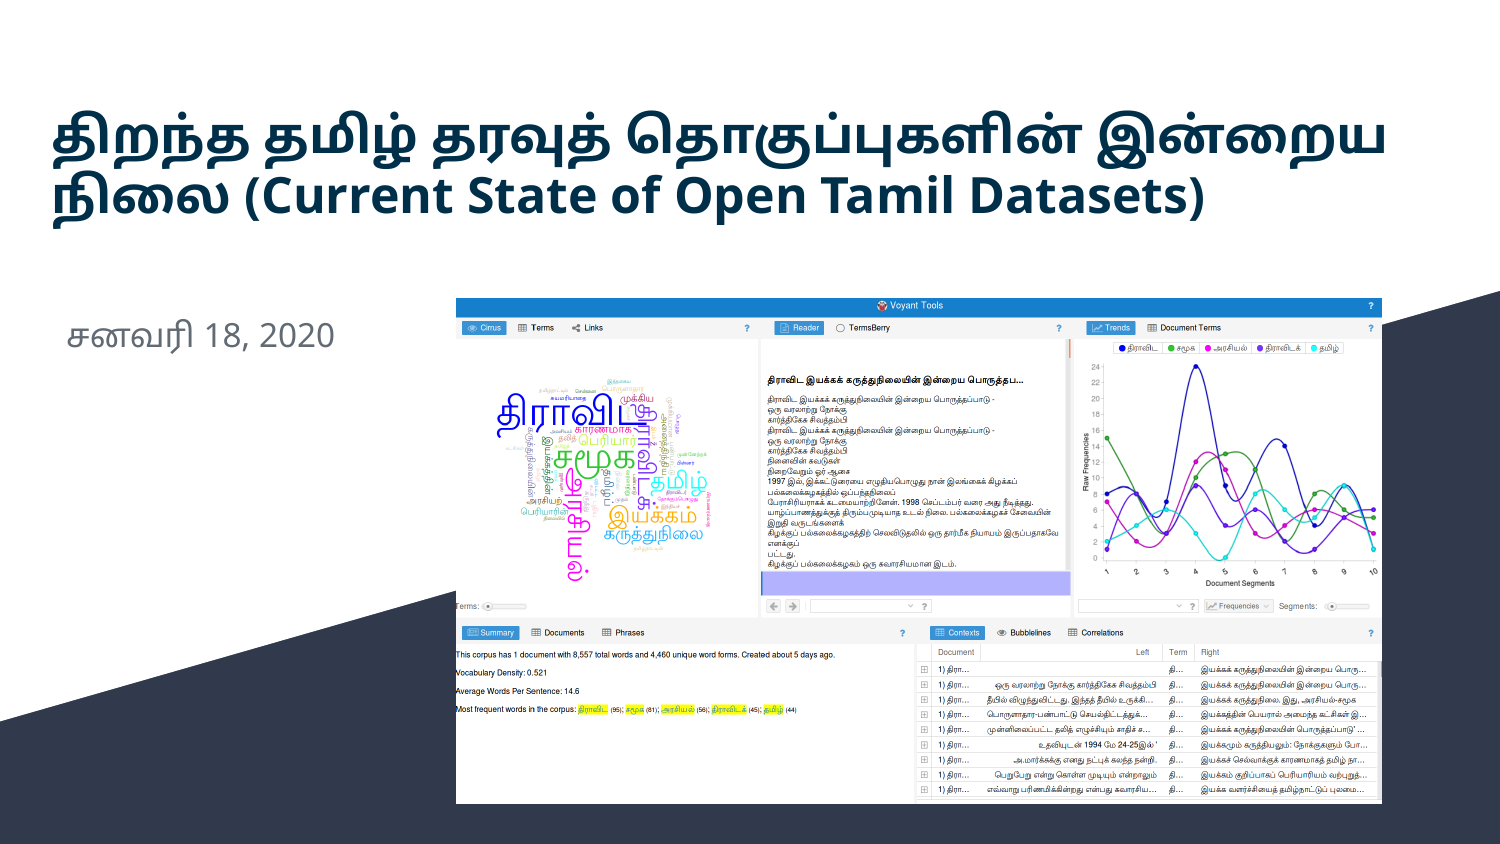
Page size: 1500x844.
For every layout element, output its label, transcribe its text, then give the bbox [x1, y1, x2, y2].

title திறந்த தமிழ் தரவுத் தொகுப்புகளின் இன்றைய நிலை (Current State of Open Tamil Datasets) [36, 88, 1462, 299]
subtitle சனவரி 18, 2020 [51, 298, 456, 379]
picture [456, 298, 1382, 804]
